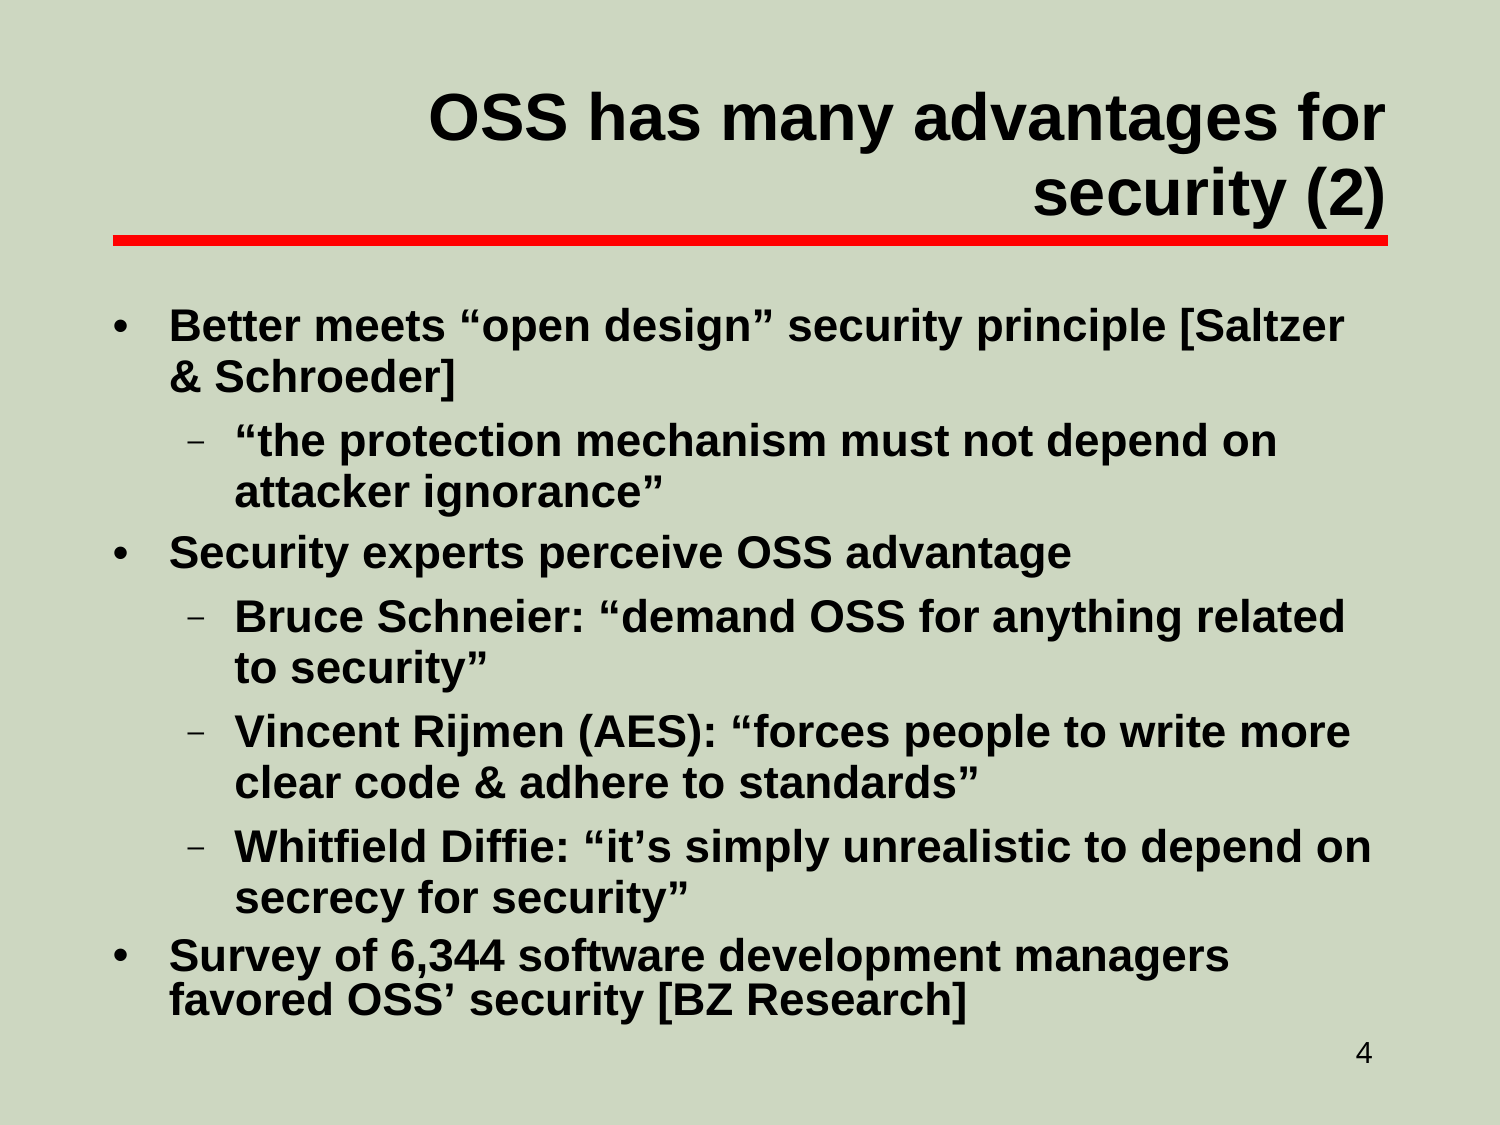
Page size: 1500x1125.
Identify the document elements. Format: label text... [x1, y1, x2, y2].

title OSS has many advantages for security (2) [337, 79, 1388, 230]
list Better meets “open design” security principle [Saltzer & Schroeder] “the protection mechanism must not depend on attacker ignorance” Security experts perceive OSS advantage Bruce Schneier: “demand OSS for anything related to security” Vincent Rijmen (AES): “forces people to write more clear code & adhere to standards” Whitfield Diffie: “it’s simply unrealistic to depend on secrecy for security” Survey of 6,344 software development managers favored OSS’ security [BZ Research] [112, 299, 1388, 1096]
